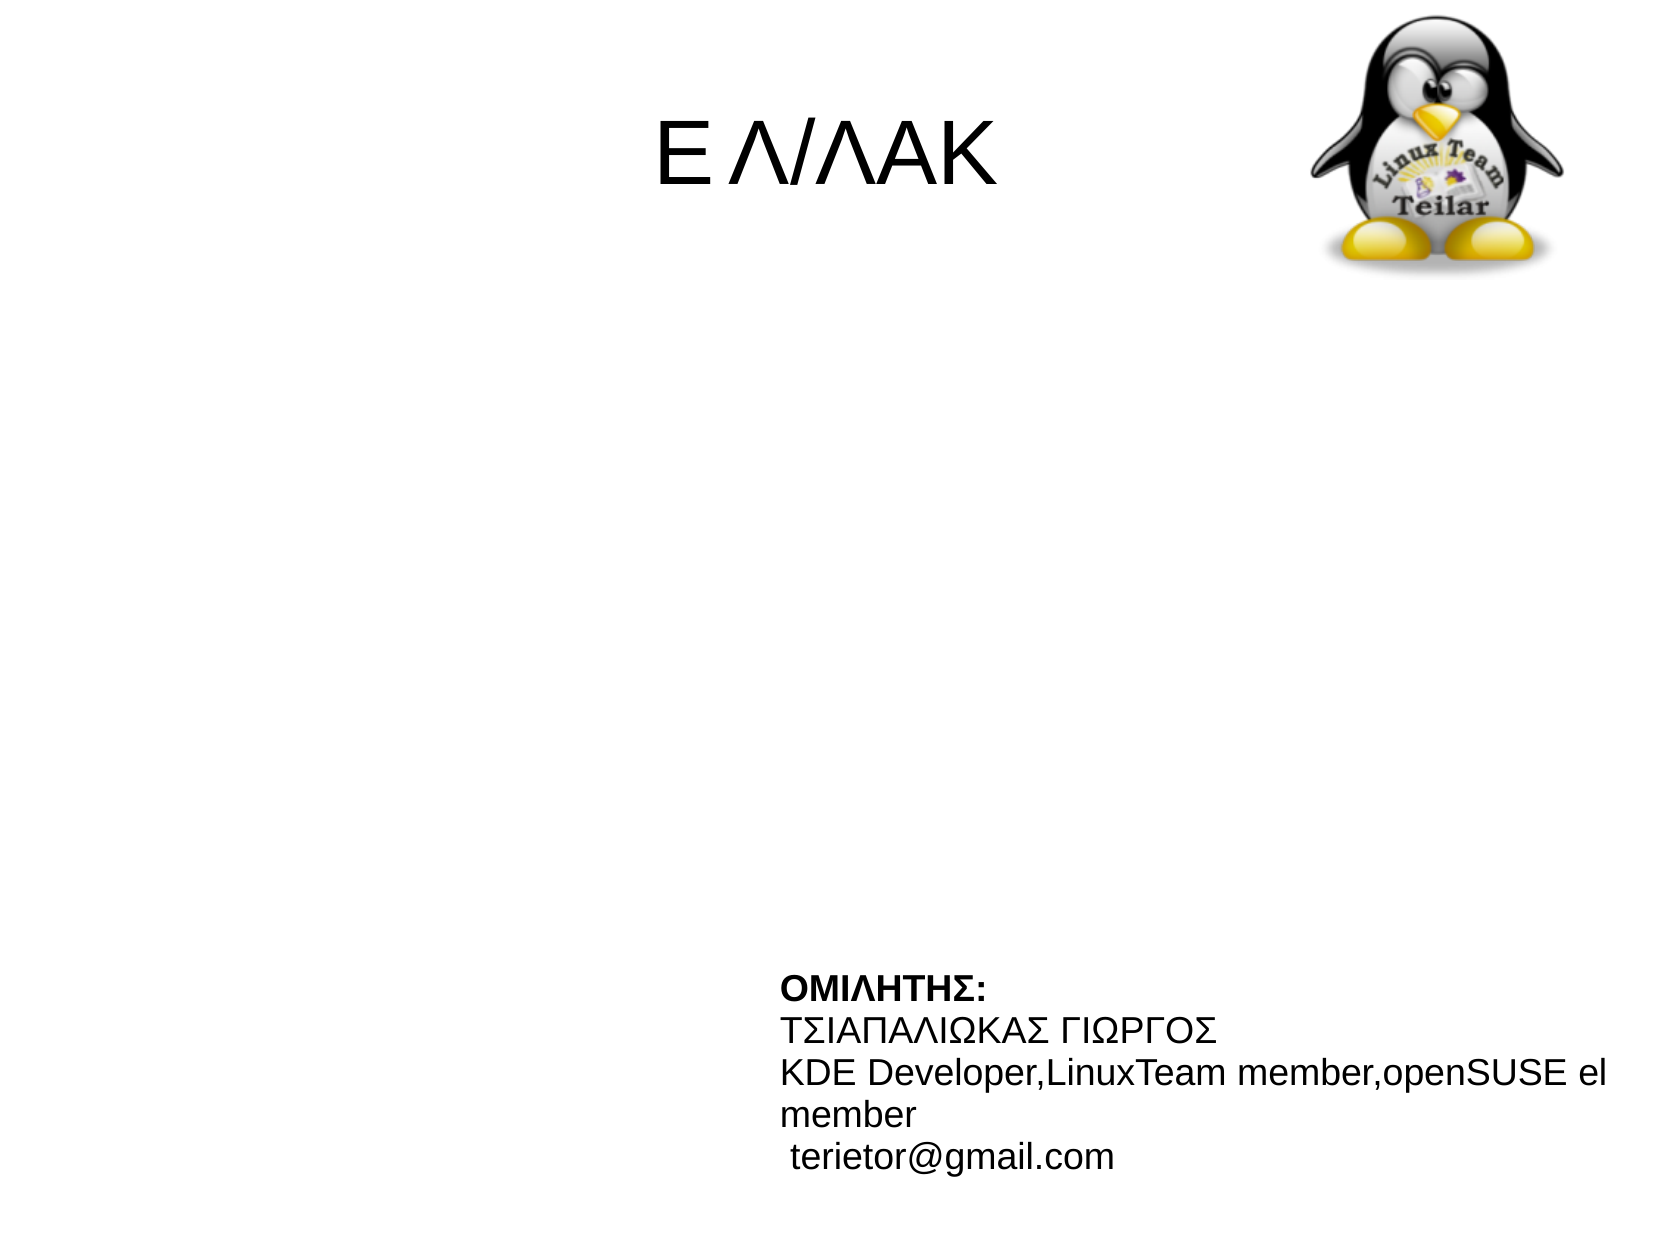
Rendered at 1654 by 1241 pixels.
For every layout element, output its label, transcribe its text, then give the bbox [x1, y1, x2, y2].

title Ε Λ/ΛΑΚ [82, 49, 1305, 257]
text_box ΟΜΙΛΗΤΗΣ: ΤΣΙΑΠΑΛΙΩΚΑΣ ΓΙΩΡΓΟΣ KDE Developer,LinuxTeam member,openSUSE el member terietor@gmail.com [765, 960, 1651, 1227]
picture [1305, 14, 1570, 280]
